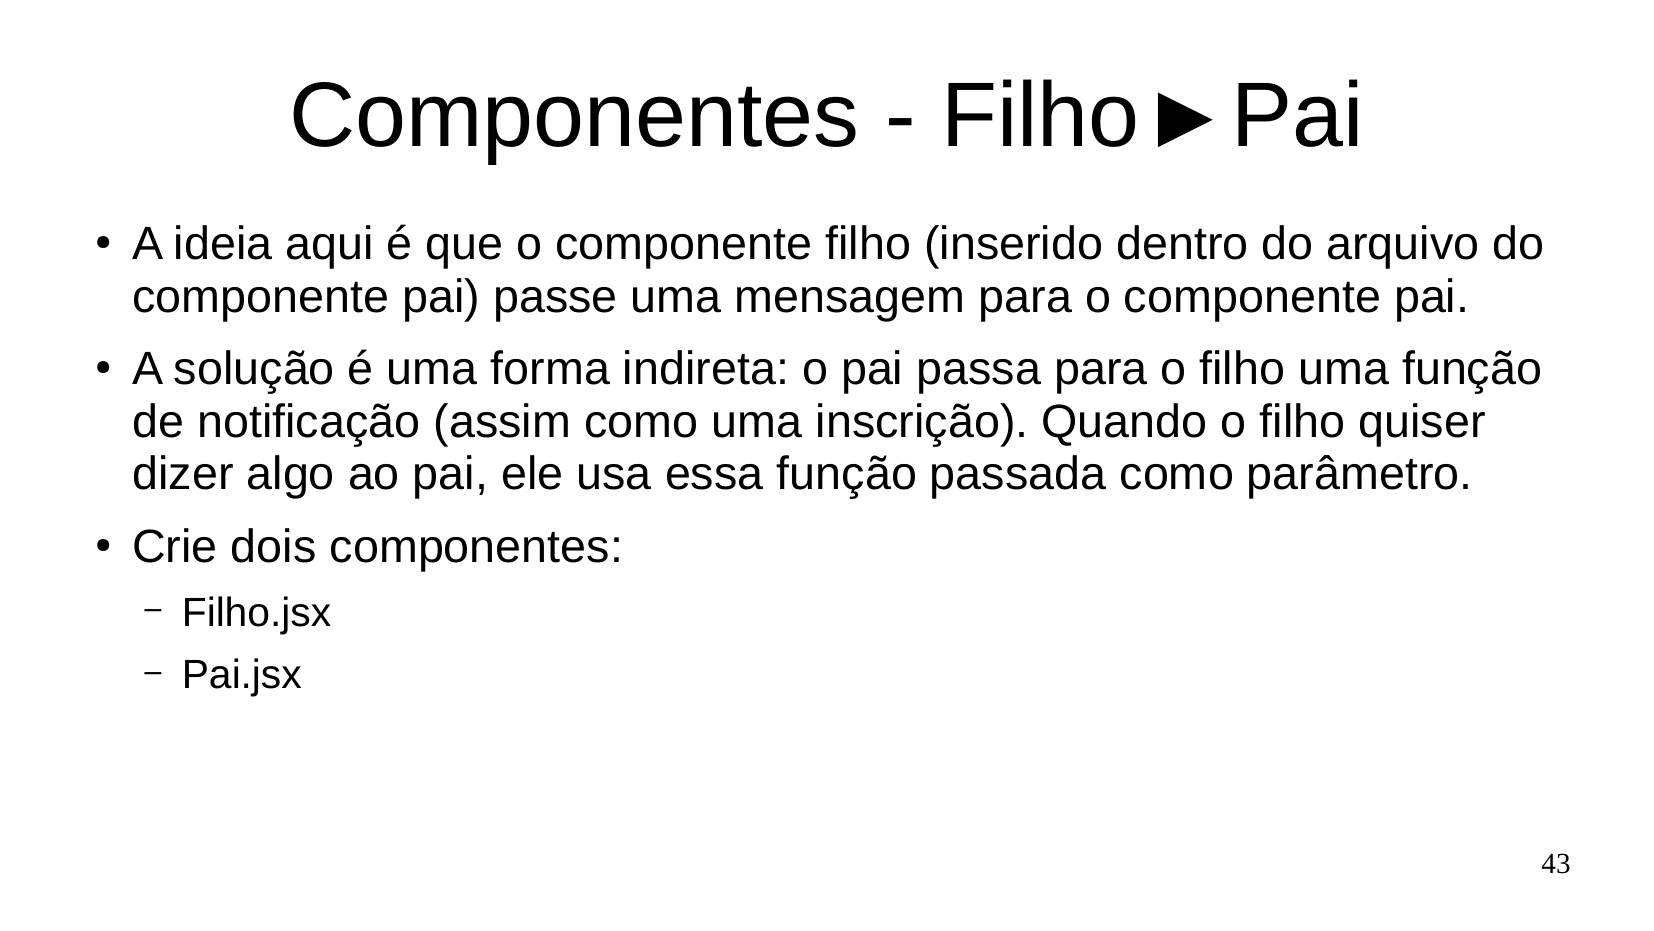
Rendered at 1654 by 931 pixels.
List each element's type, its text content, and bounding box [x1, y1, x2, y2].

list A ideia aqui é que o componente filho (inserido dentro do arquivo do componente pai) passe uma mensagem para o componente pai. A solução é uma forma indireta: o pai passa para o filho uma função de notificação (assim como uma inscrição). Quando o filho quiser dizer algo ao pai, ele usa essa função passada como parâmetro. Crie dois componentes: Filho.jsx Pai.jsx [82, 217, 1571, 758]
title Componentes - Filho►Pai [82, 37, 1571, 193]
